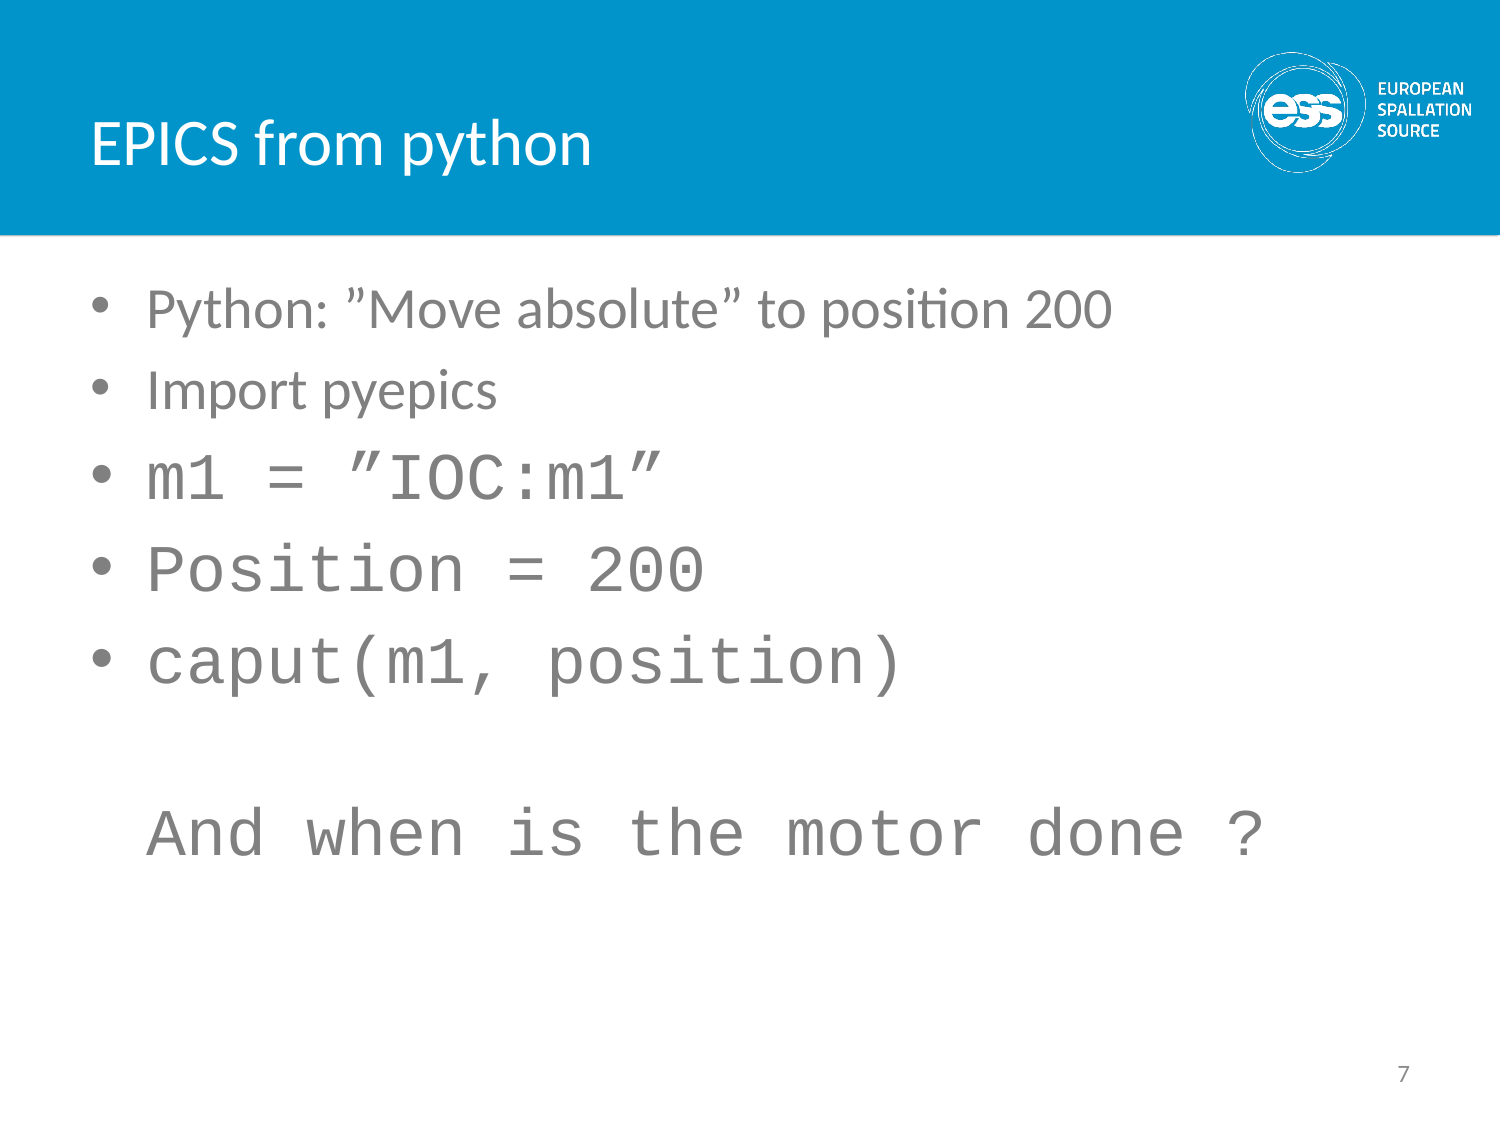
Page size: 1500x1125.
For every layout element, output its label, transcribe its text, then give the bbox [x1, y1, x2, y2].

slide_number <number> [1074, 1042, 1425, 1103]
picture [1389, 104, 1393, 115]
picture [1422, 125, 1428, 134]
picture [1409, 104, 1415, 115]
picture [1418, 104, 1423, 115]
list Python: ”Move absolute” to position 200 Import pyepics m1 = ”IOC:m1” Position = 200 caput(m1, position) And when is the motor done ? [75, 262, 1425, 1005]
picture [1400, 83, 1407, 94]
picture [1454, 83, 1458, 94]
picture [1436, 104, 1444, 115]
picture [1423, 83, 1430, 94]
picture [1432, 125, 1438, 136]
picture [1379, 83, 1385, 94]
picture [1398, 109, 1406, 115]
picture [1443, 86, 1450, 93]
title EPICS from python [75, 45, 1247, 233]
picture [1264, 94, 1342, 127]
